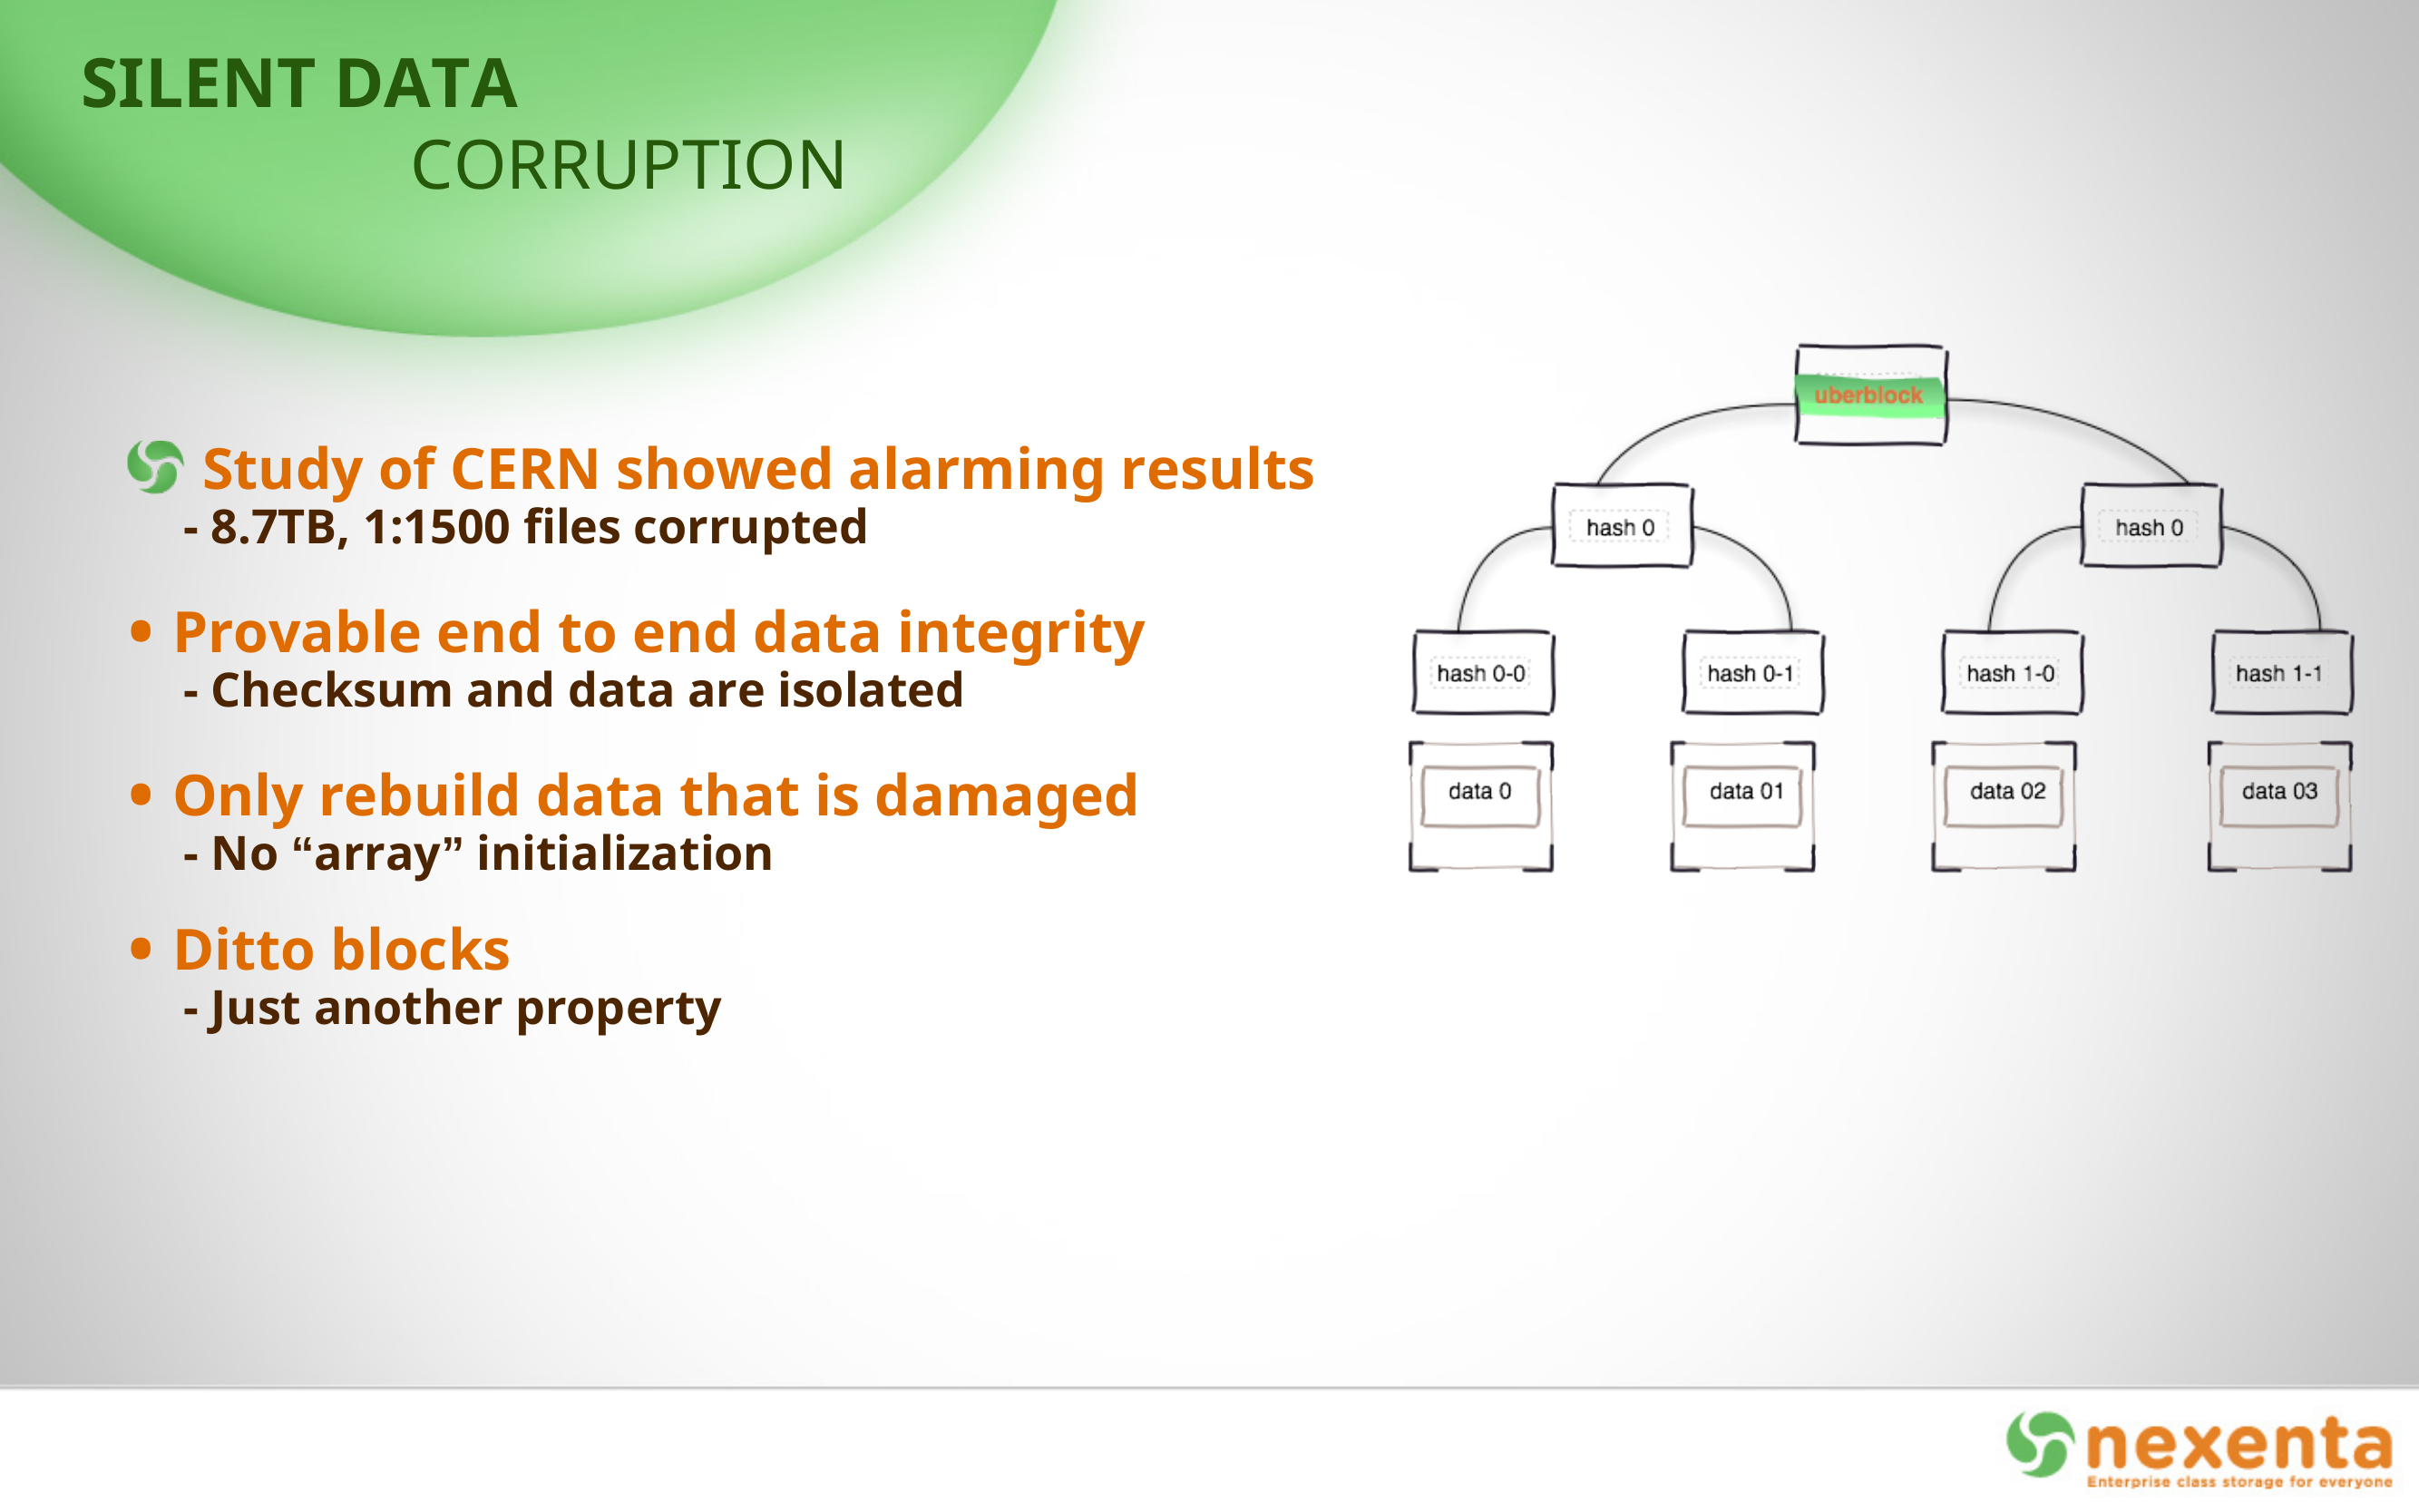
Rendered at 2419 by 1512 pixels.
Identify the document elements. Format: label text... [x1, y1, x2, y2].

text_box SILENT DATA CORRUPTION [81, 39, 849, 225]
text_box Study of CERN showed alarming results - 8.7TB, 1:1500 files corrupted Provable end to end data integrity - Checksum and data are isolated Only rebuild data that is damaged - No “array” initialization Ditto blocks - Just another property [124, 445, 1446, 1177]
picture [0, 0, 2419, 1512]
